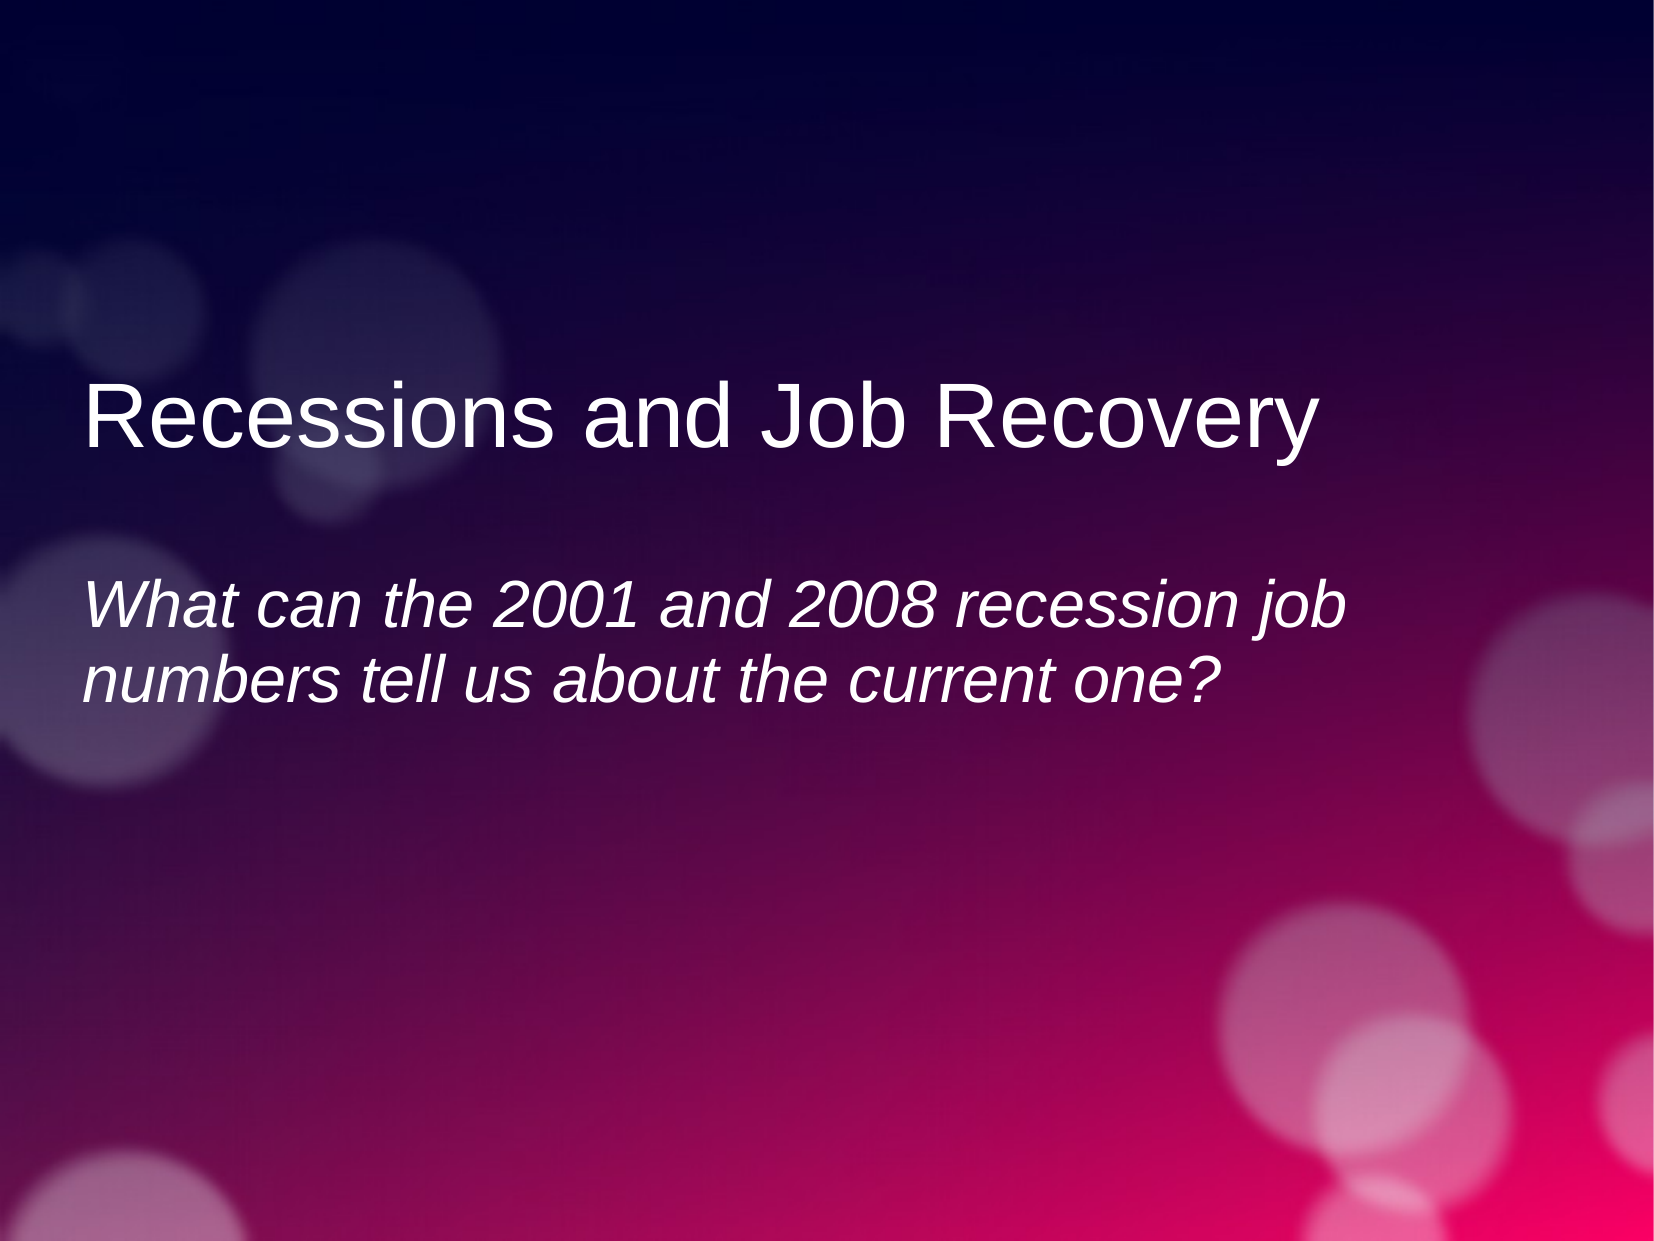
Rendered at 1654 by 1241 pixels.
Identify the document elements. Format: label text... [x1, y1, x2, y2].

subtitle What can the 2001 and 2008 recession job numbers tell us about the current one? [82, 566, 1571, 1010]
picture [0, 0, 1654, 1241]
title Recessions and Job Recovery [82, 312, 1571, 520]
